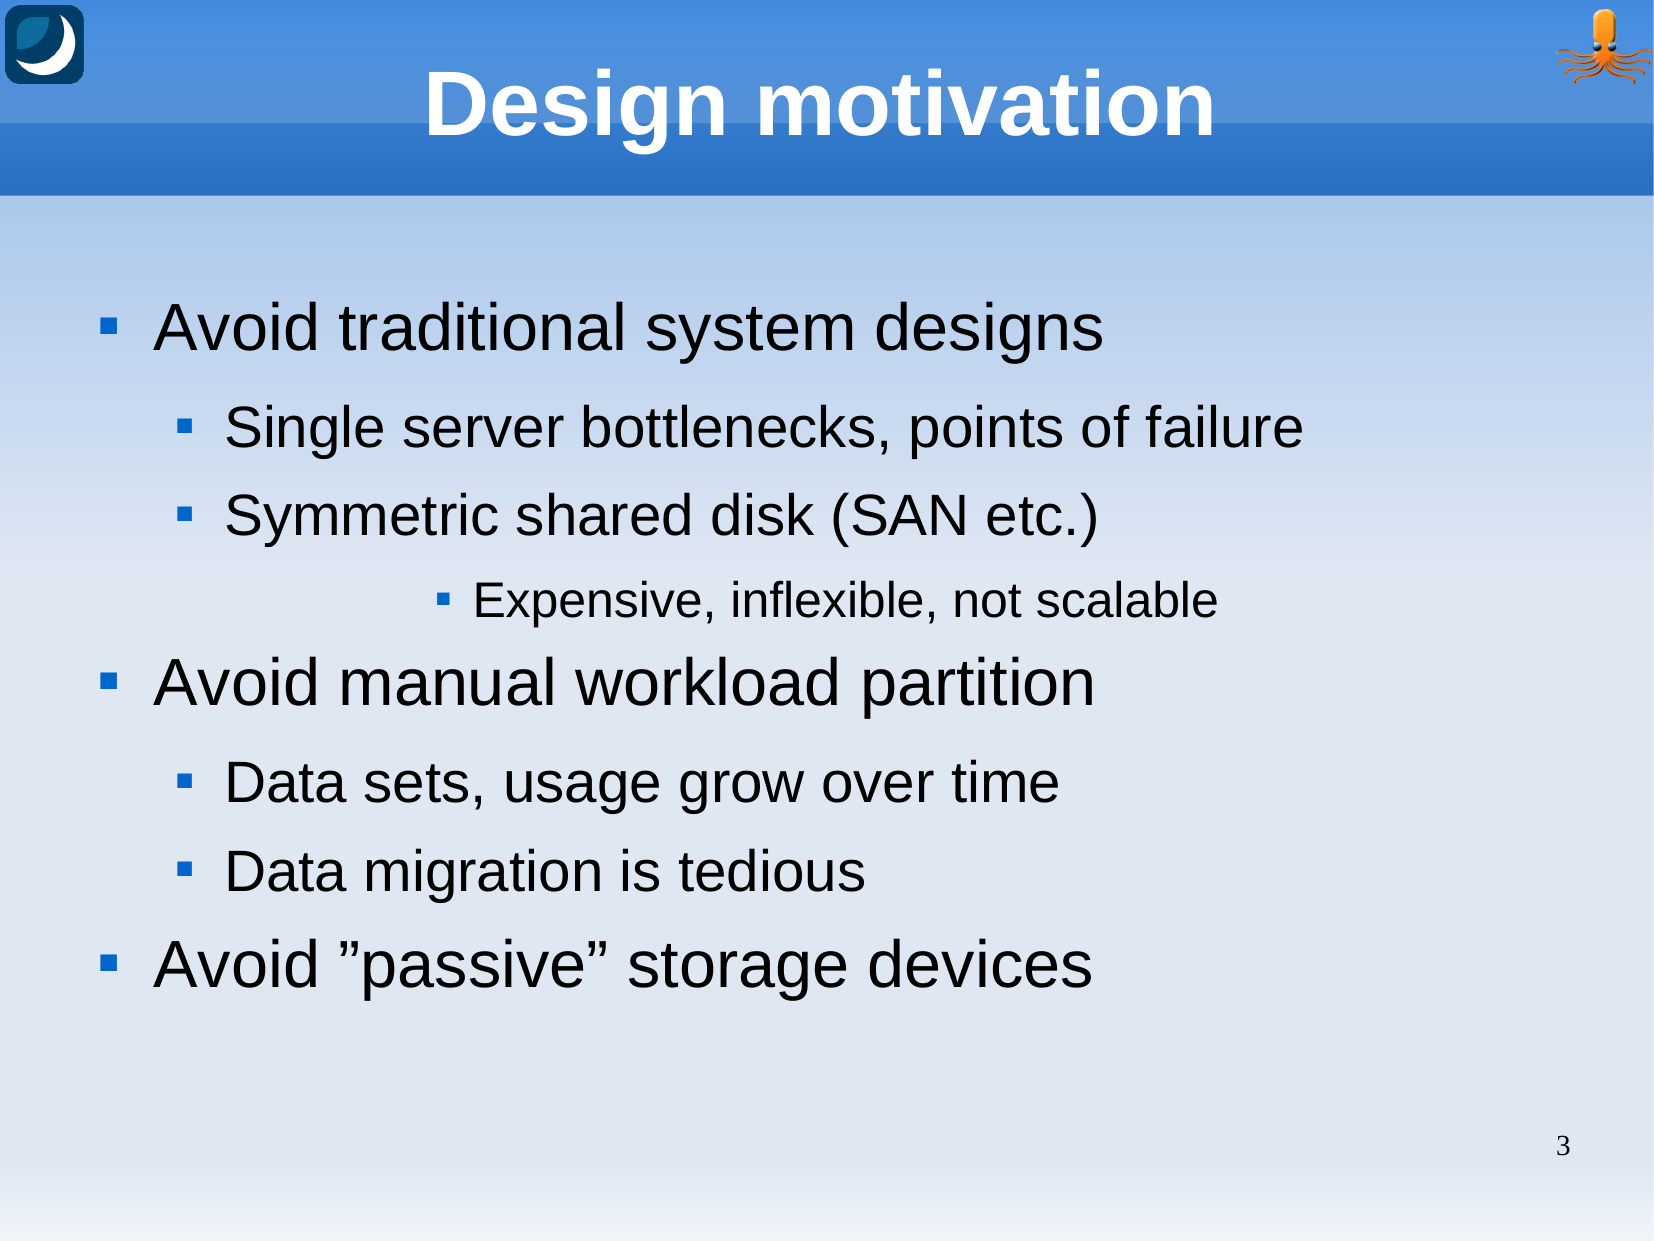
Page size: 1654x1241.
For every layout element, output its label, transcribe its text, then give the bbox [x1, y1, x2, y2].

title Design motivation [76, 7, 1565, 200]
picture [0, 0, 1654, 1241]
list Avoid traditional system designs Single server bottlenecks, points of failure Symmetric shared disk (SAN etc.) Expensive, inflexible, not scalable Avoid manual workload partition Data sets, usage grow over time Data migration is tedious Avoid ”passive” storage devices [82, 290, 1571, 1094]
